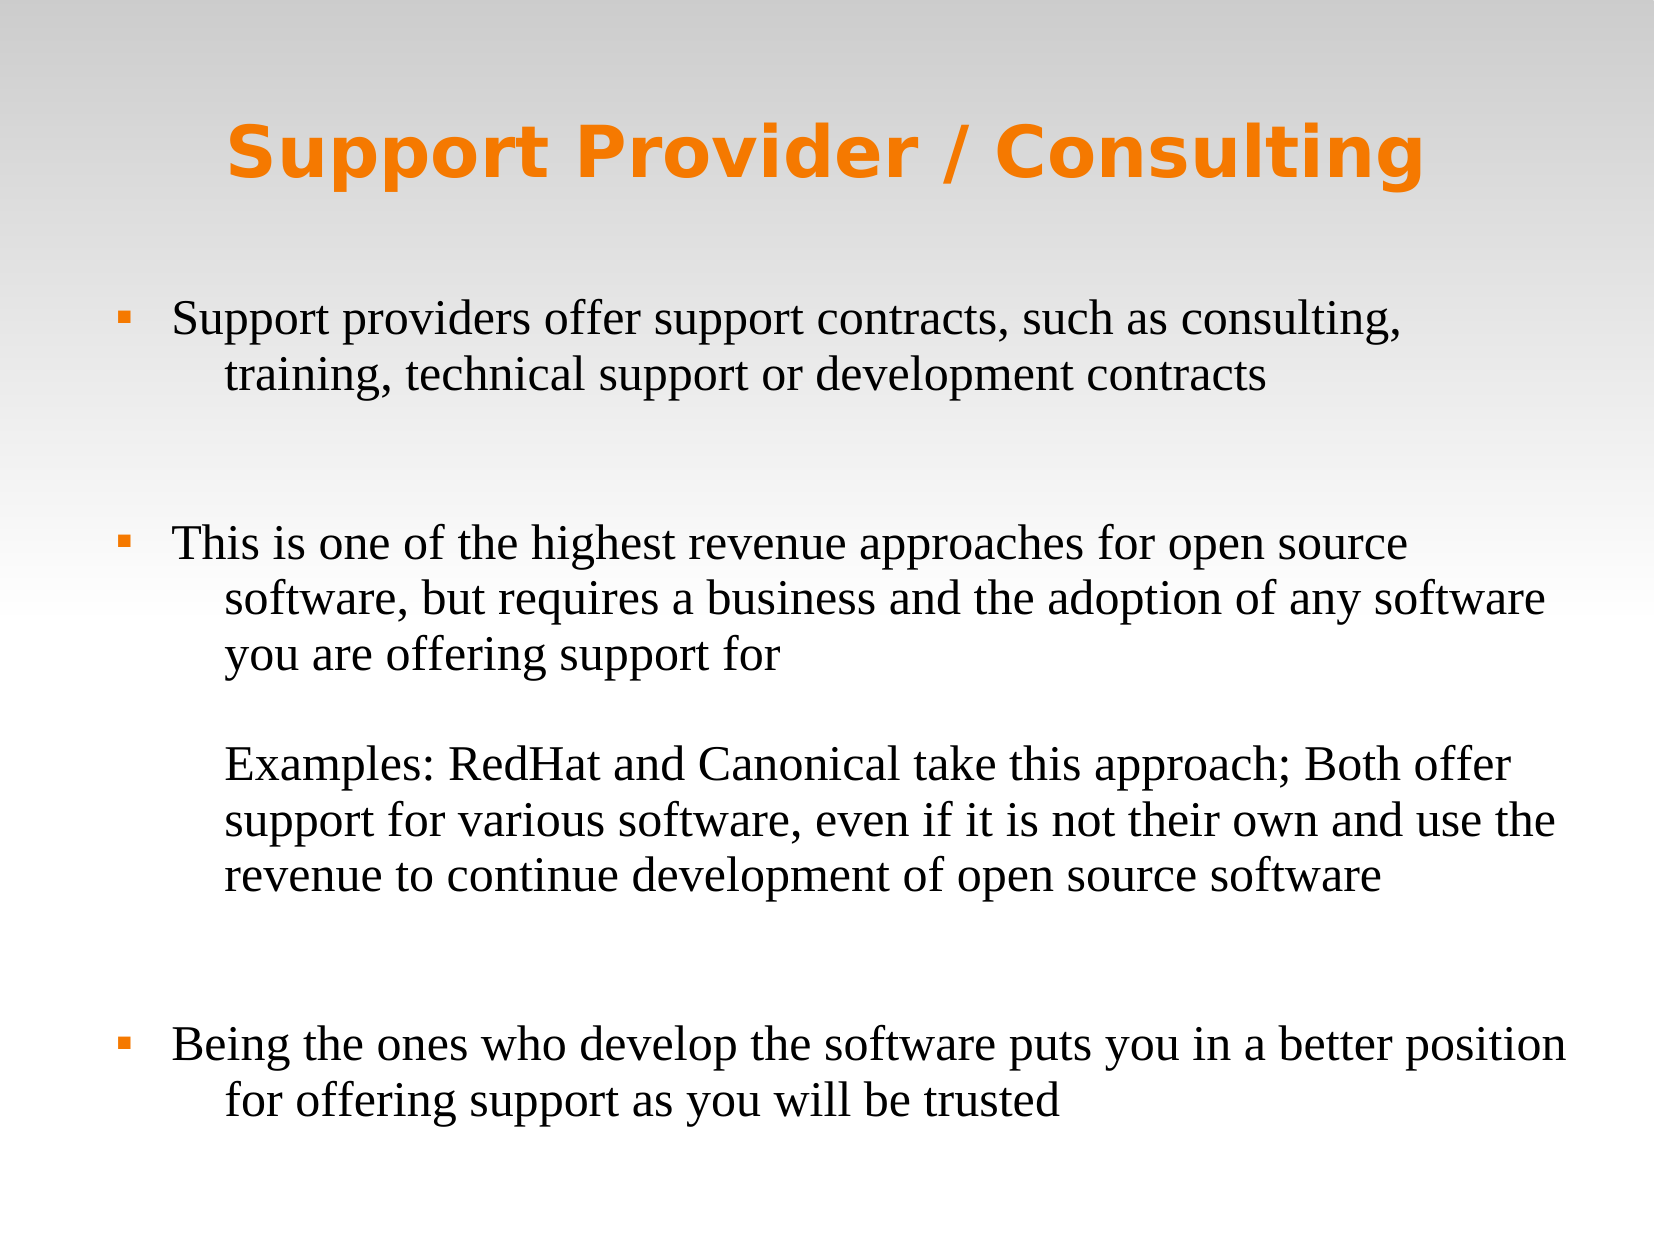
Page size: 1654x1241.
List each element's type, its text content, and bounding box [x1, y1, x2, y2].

list Support providers offer support contracts, such as consulting, training, technical support or development contracts This is one of the highest revenue approaches for open source software, but requires a business and the adoption of any software you are offering support for Examples: RedHat and Canonical take this approach; Both offer support for various software, even if it is not their own and use the revenue to continue development of open source software Being the ones who develop the software puts you in a better position for offering support as you will be trusted [82, 290, 1571, 1195]
title Support Provider / Consulting [82, 49, 1571, 257]
